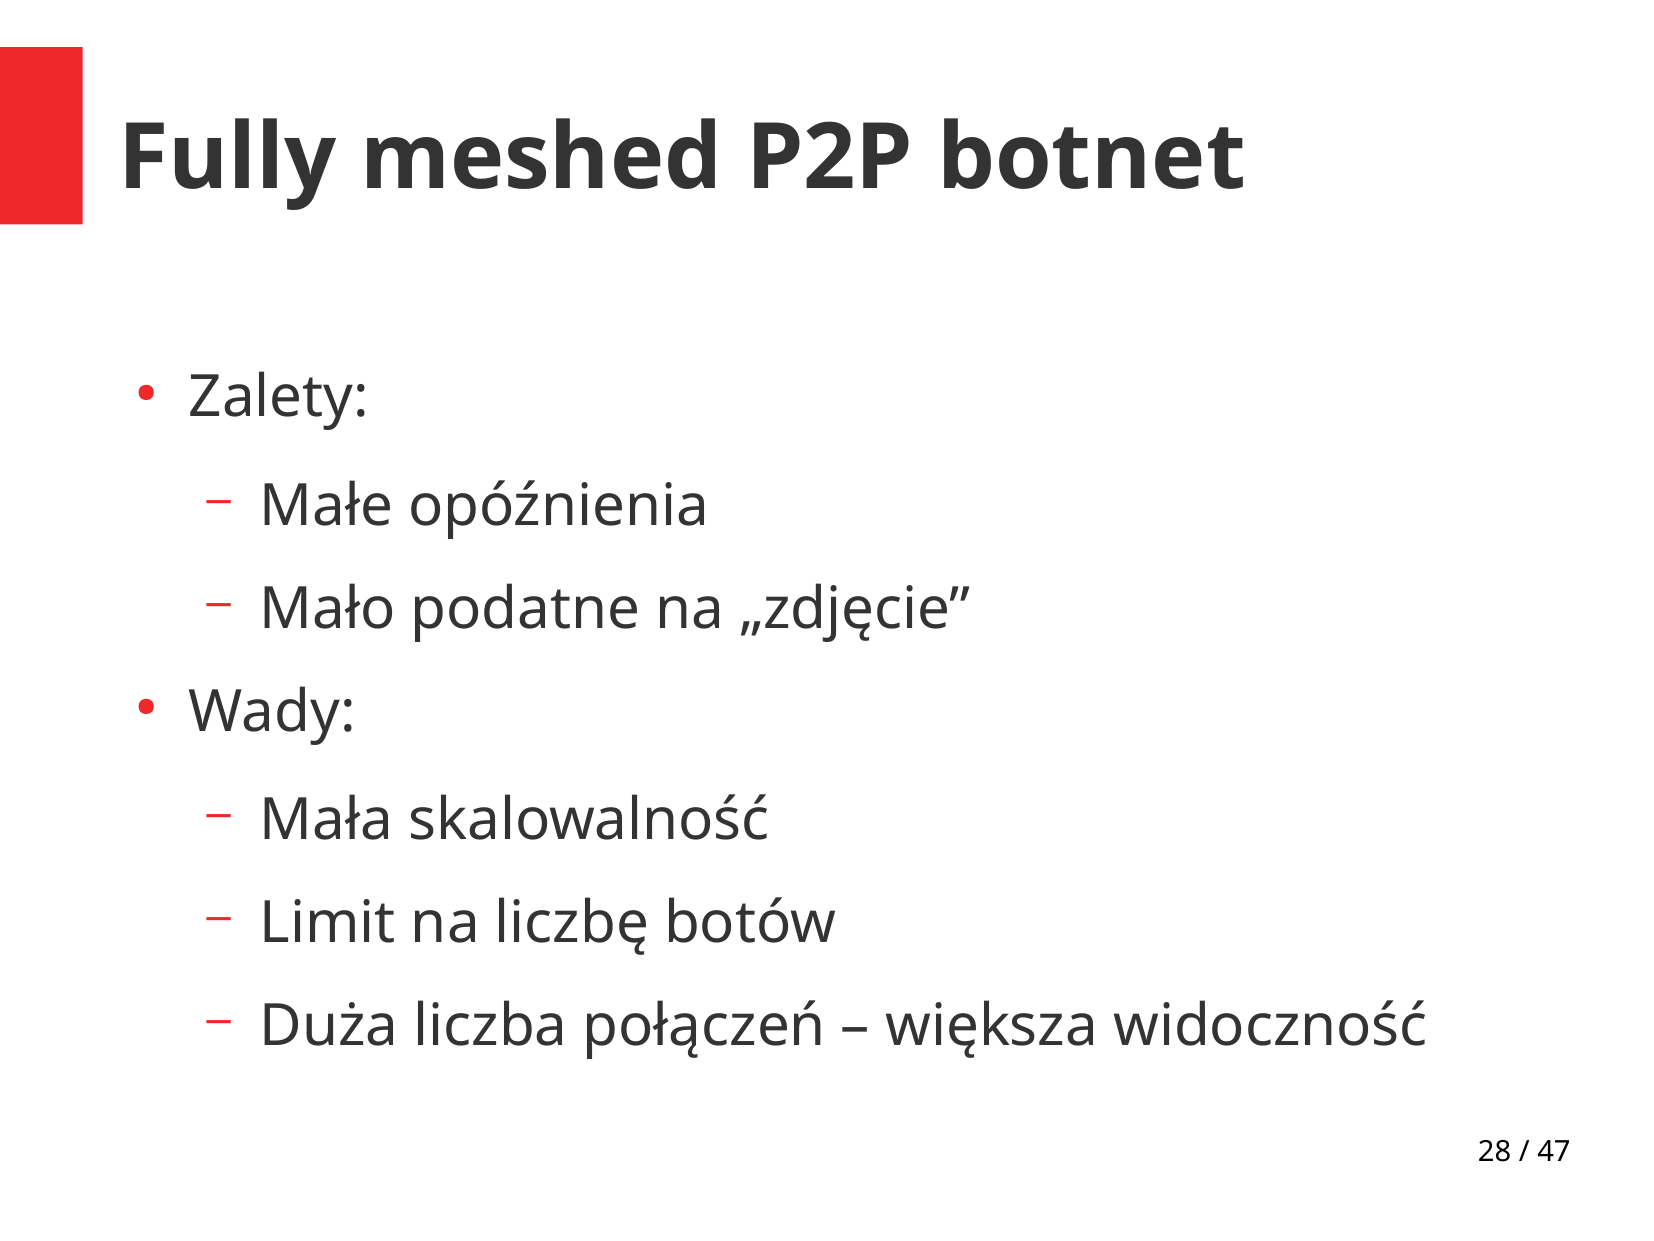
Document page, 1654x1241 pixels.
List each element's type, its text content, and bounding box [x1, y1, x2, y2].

list Zalety: Małe opóźnienia Mało podatne na „zdjęcie” Wady: Mała skalowalność Limit na liczbę botów Duża liczba połączeń – większa widoczność [118, 354, 1536, 1074]
title Fully meshed P2P botnet [118, 49, 1571, 257]
